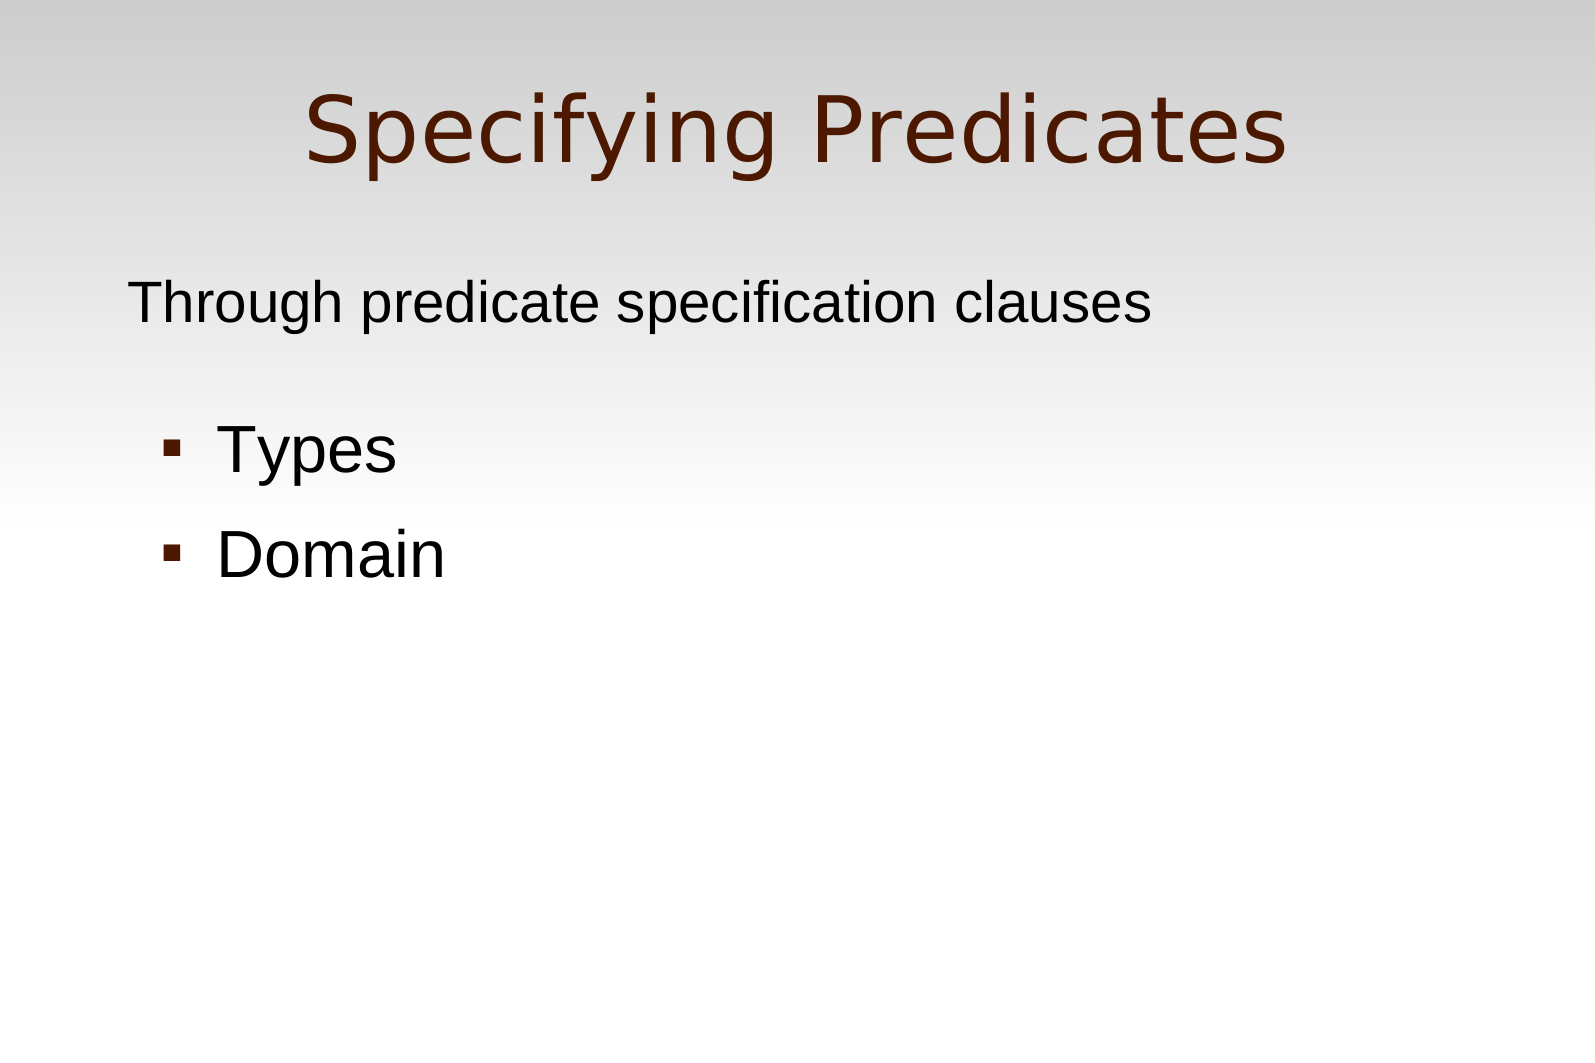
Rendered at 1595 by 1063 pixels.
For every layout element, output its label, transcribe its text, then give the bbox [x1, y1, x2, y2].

title Specifying Predicates [79, 42, 1515, 220]
text_box Through predicate specification clauses [112, 262, 1388, 343]
list Types Domain [75, 412, 1510, 938]
